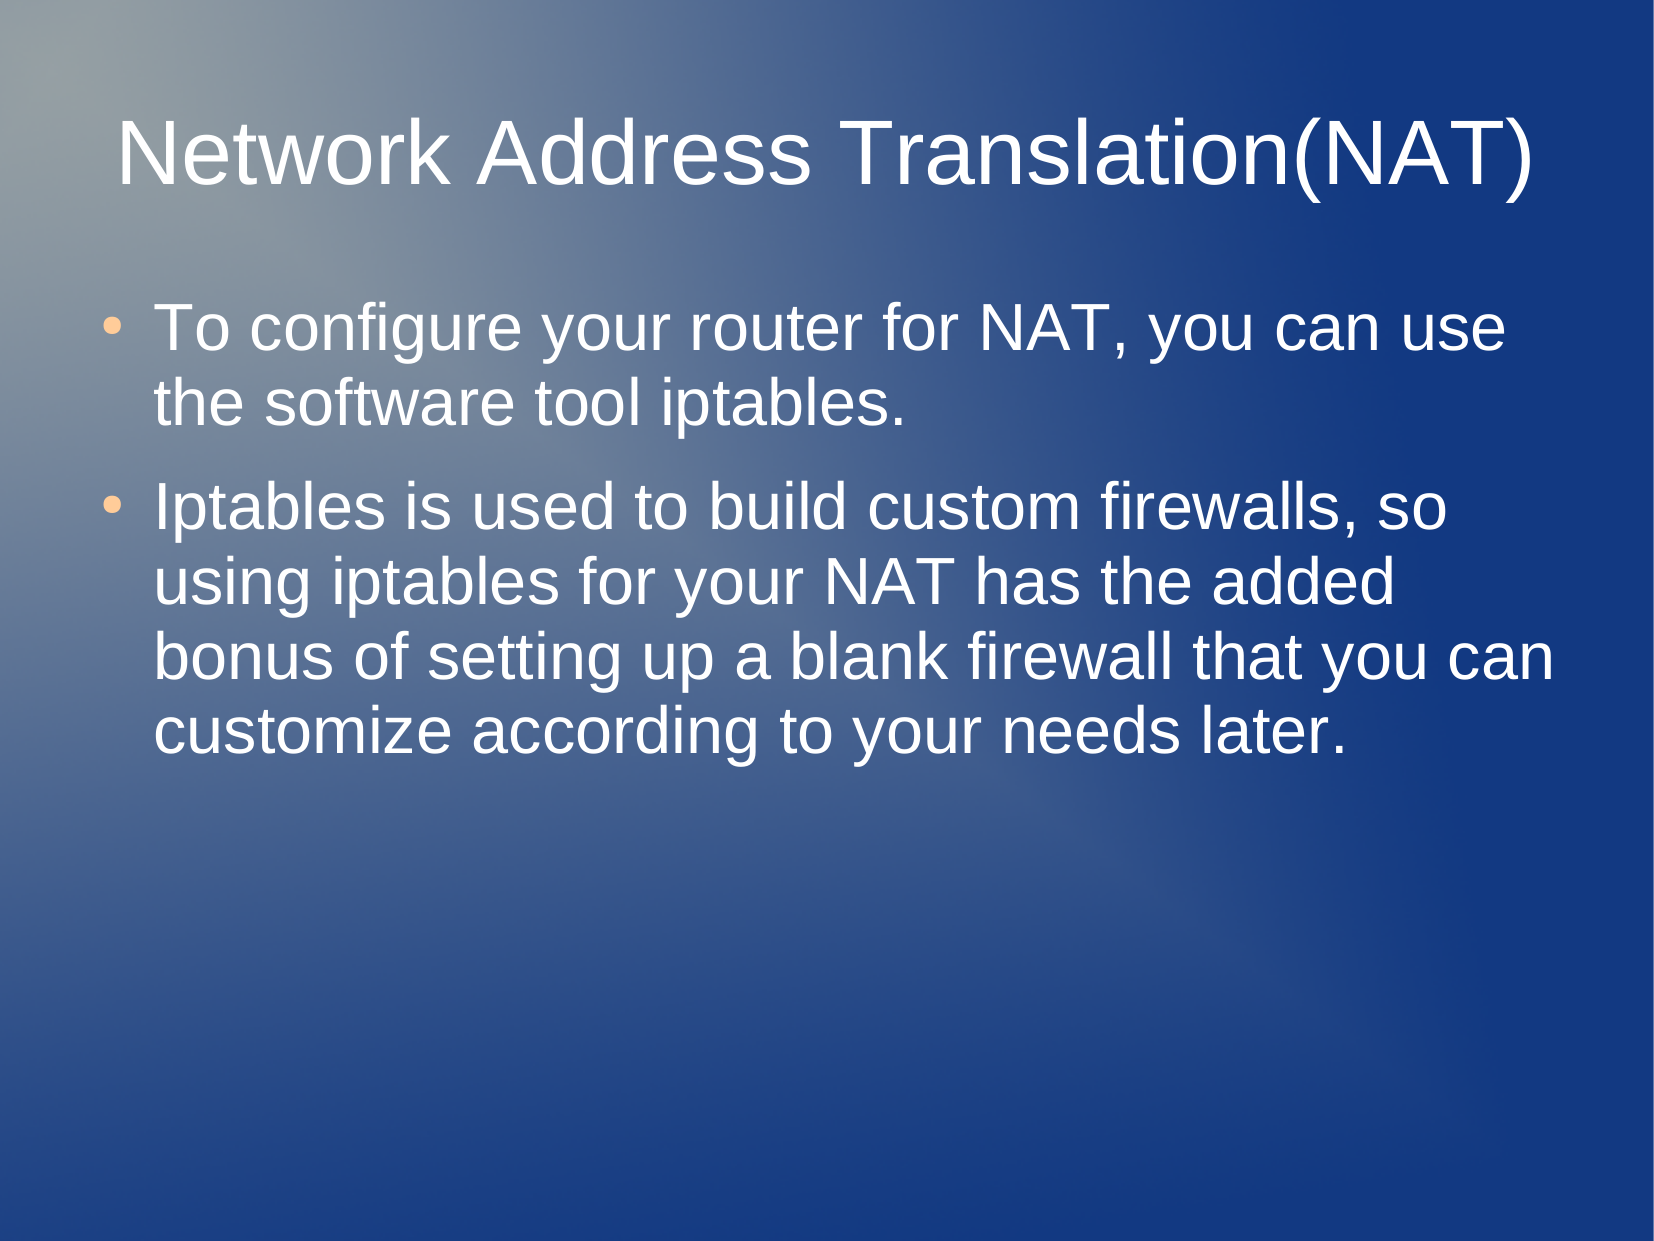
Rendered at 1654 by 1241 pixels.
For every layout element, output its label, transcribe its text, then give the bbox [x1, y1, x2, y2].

picture [0, 0, 1654, 1241]
title Network Address Translation(NAT) [82, 49, 1571, 257]
list To configure your router for NAT, you can use the software tool iptables. Iptables is used to build custom firewalls, so using iptables for your NAT has the added bonus of setting up a blank firewall that you can customize according to your needs later. [82, 290, 1571, 1109]
